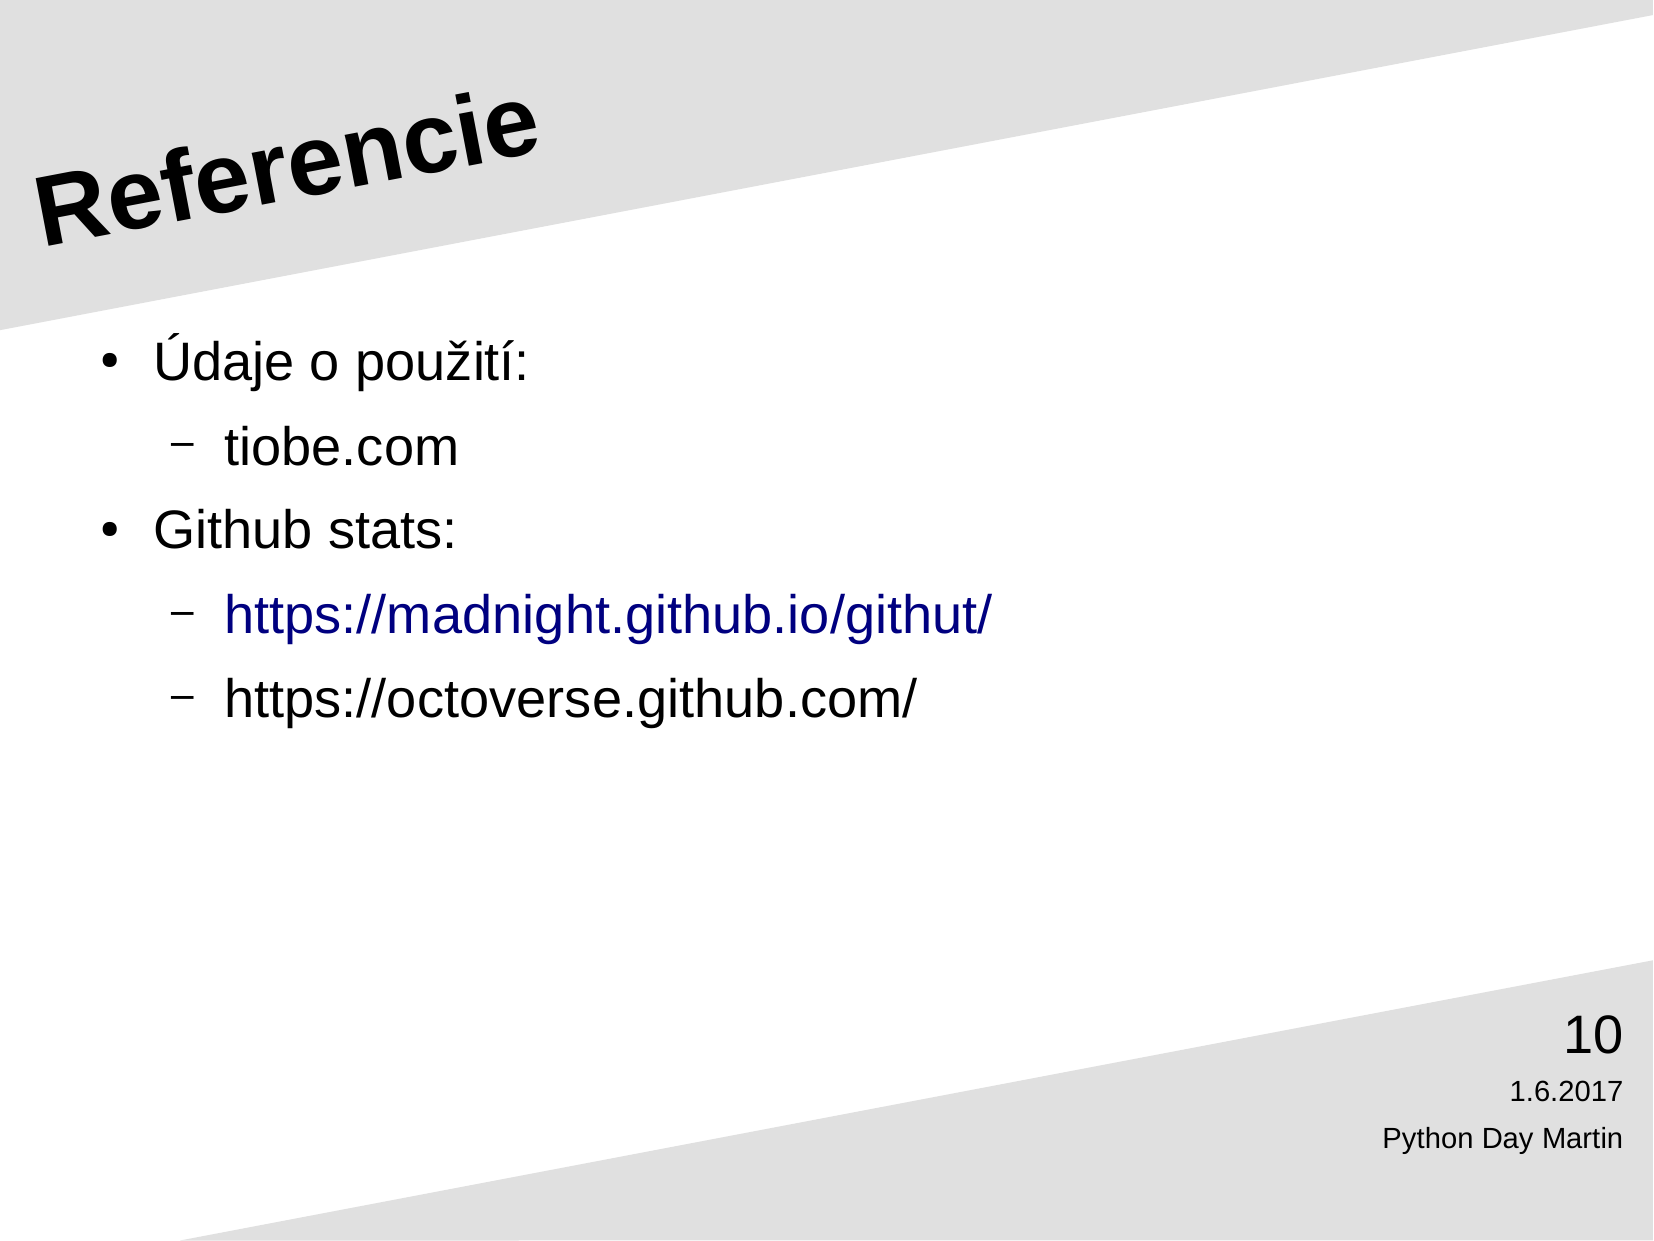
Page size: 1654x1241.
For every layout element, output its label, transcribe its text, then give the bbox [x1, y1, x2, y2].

list Údaje o použití: tiobe.com Github stats: https://madnight.github.io/githut/ https://octoverse.github.com/ [82, 331, 1538, 1052]
title Referencie [16, 0, 1518, 315]
